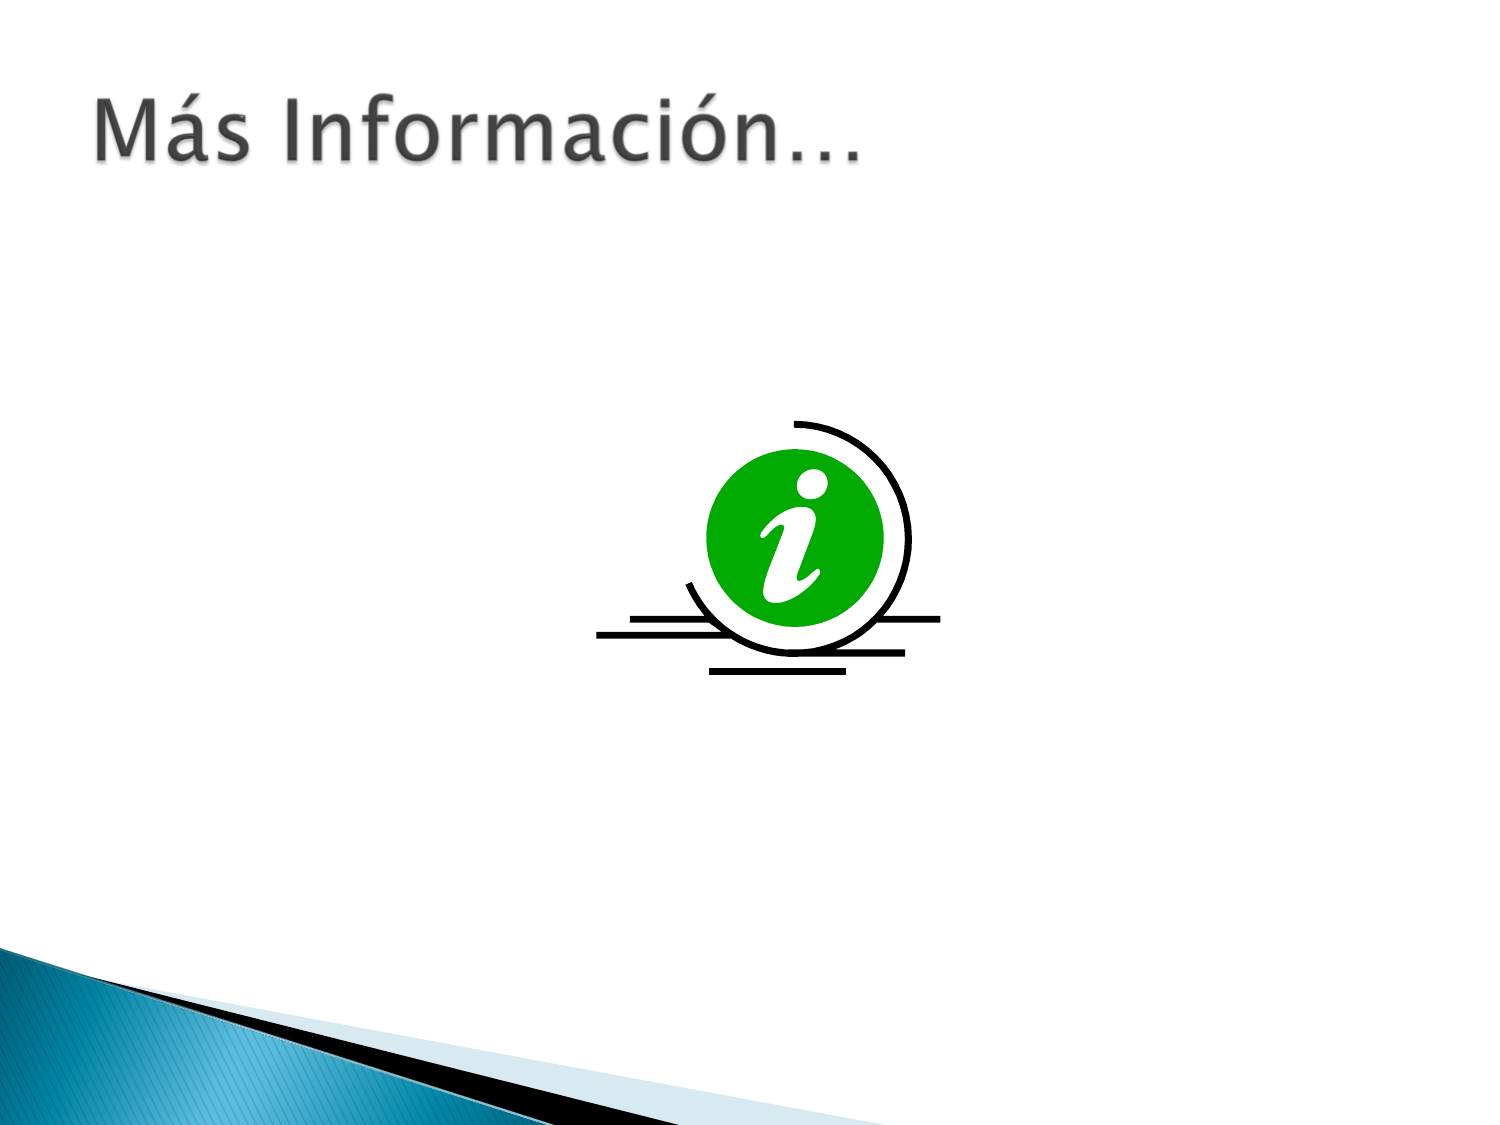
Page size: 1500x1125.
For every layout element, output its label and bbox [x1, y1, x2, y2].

picture [0, 946, 559, 1125]
text_box [32, 43, 1427, 235]
text_box [596, 420, 941, 676]
